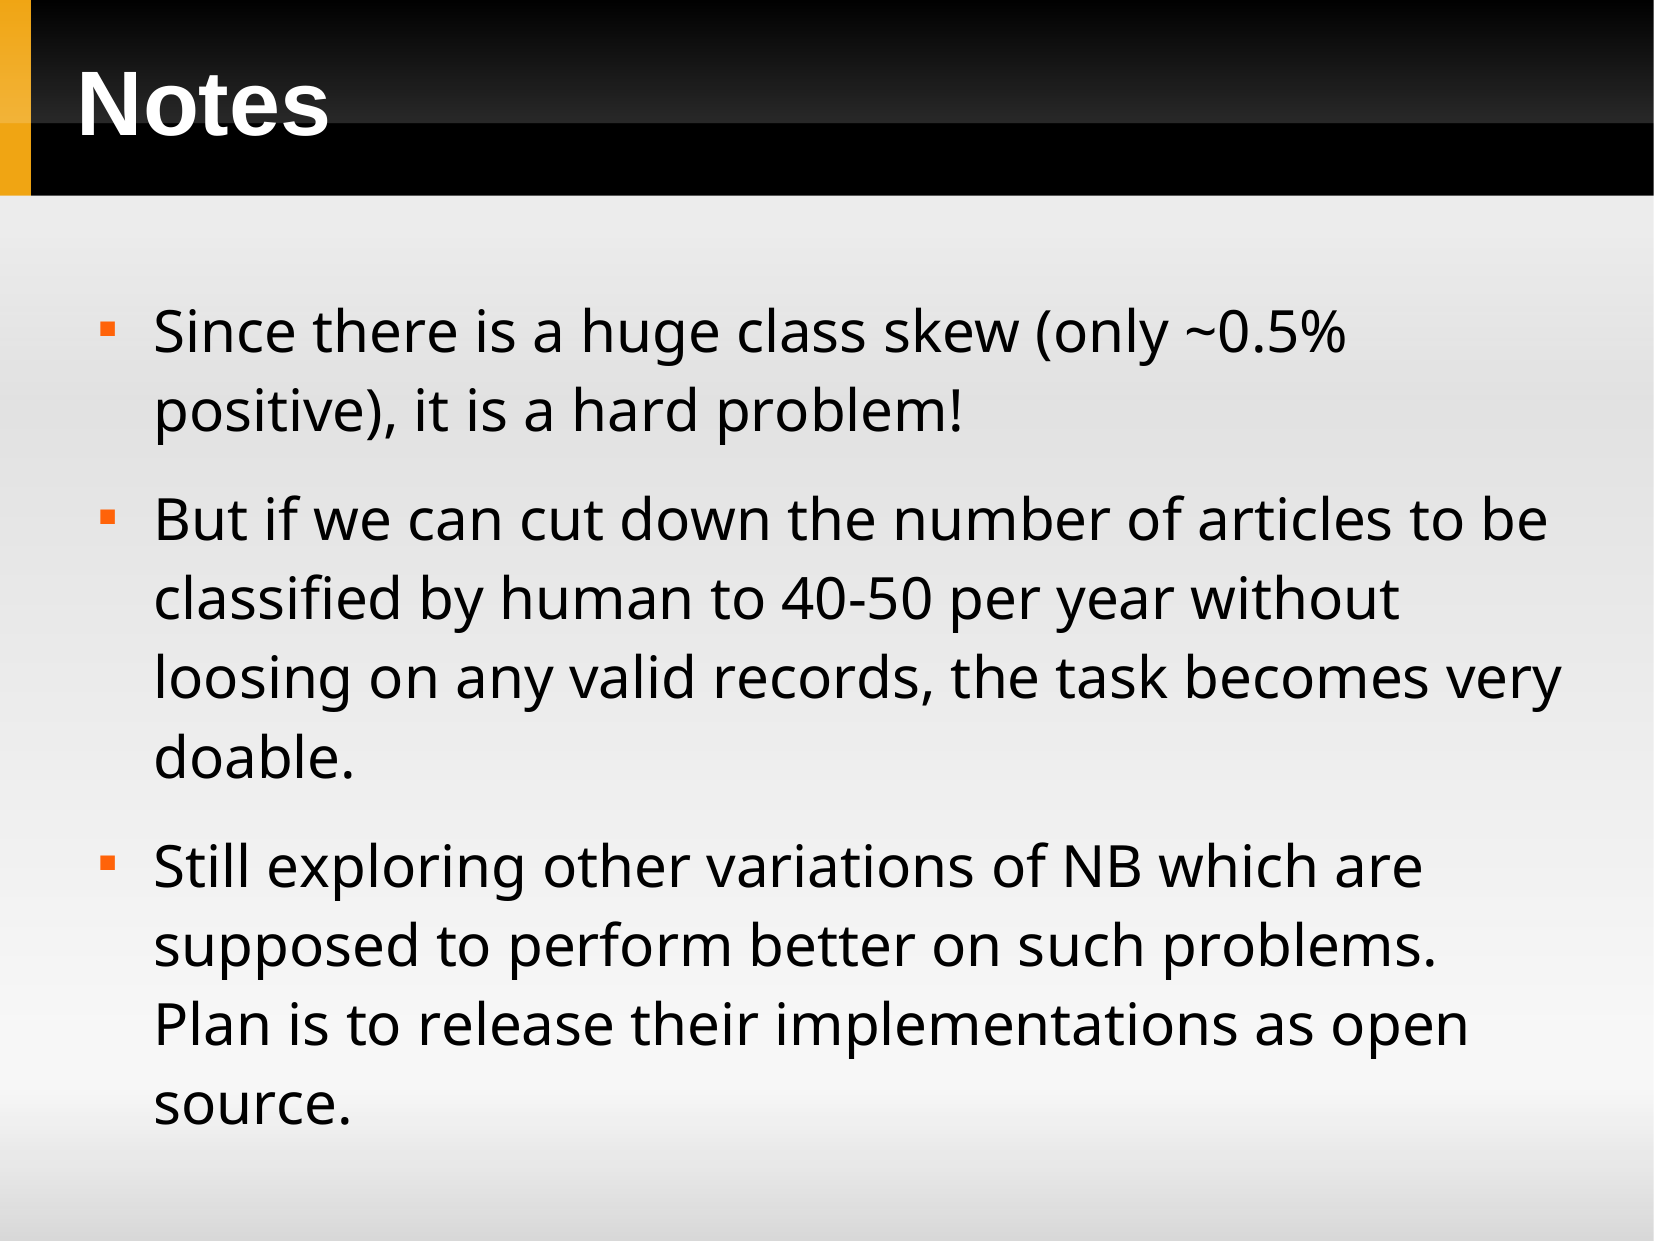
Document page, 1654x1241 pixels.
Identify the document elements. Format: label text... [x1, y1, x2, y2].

title Notes [76, 0, 1565, 208]
picture [0, 0, 1654, 1241]
list Since there is a huge class skew (only ~0.5% positive), it is a hard problem! But if we can cut down the number of articles to be classified by human to 40-50 per year without loosing on any valid records, the task becomes very doable. Still exploring other variations of NB which are supposed to perform better on such problems. Plan is to release their implementations as open source. [82, 290, 1571, 1094]
